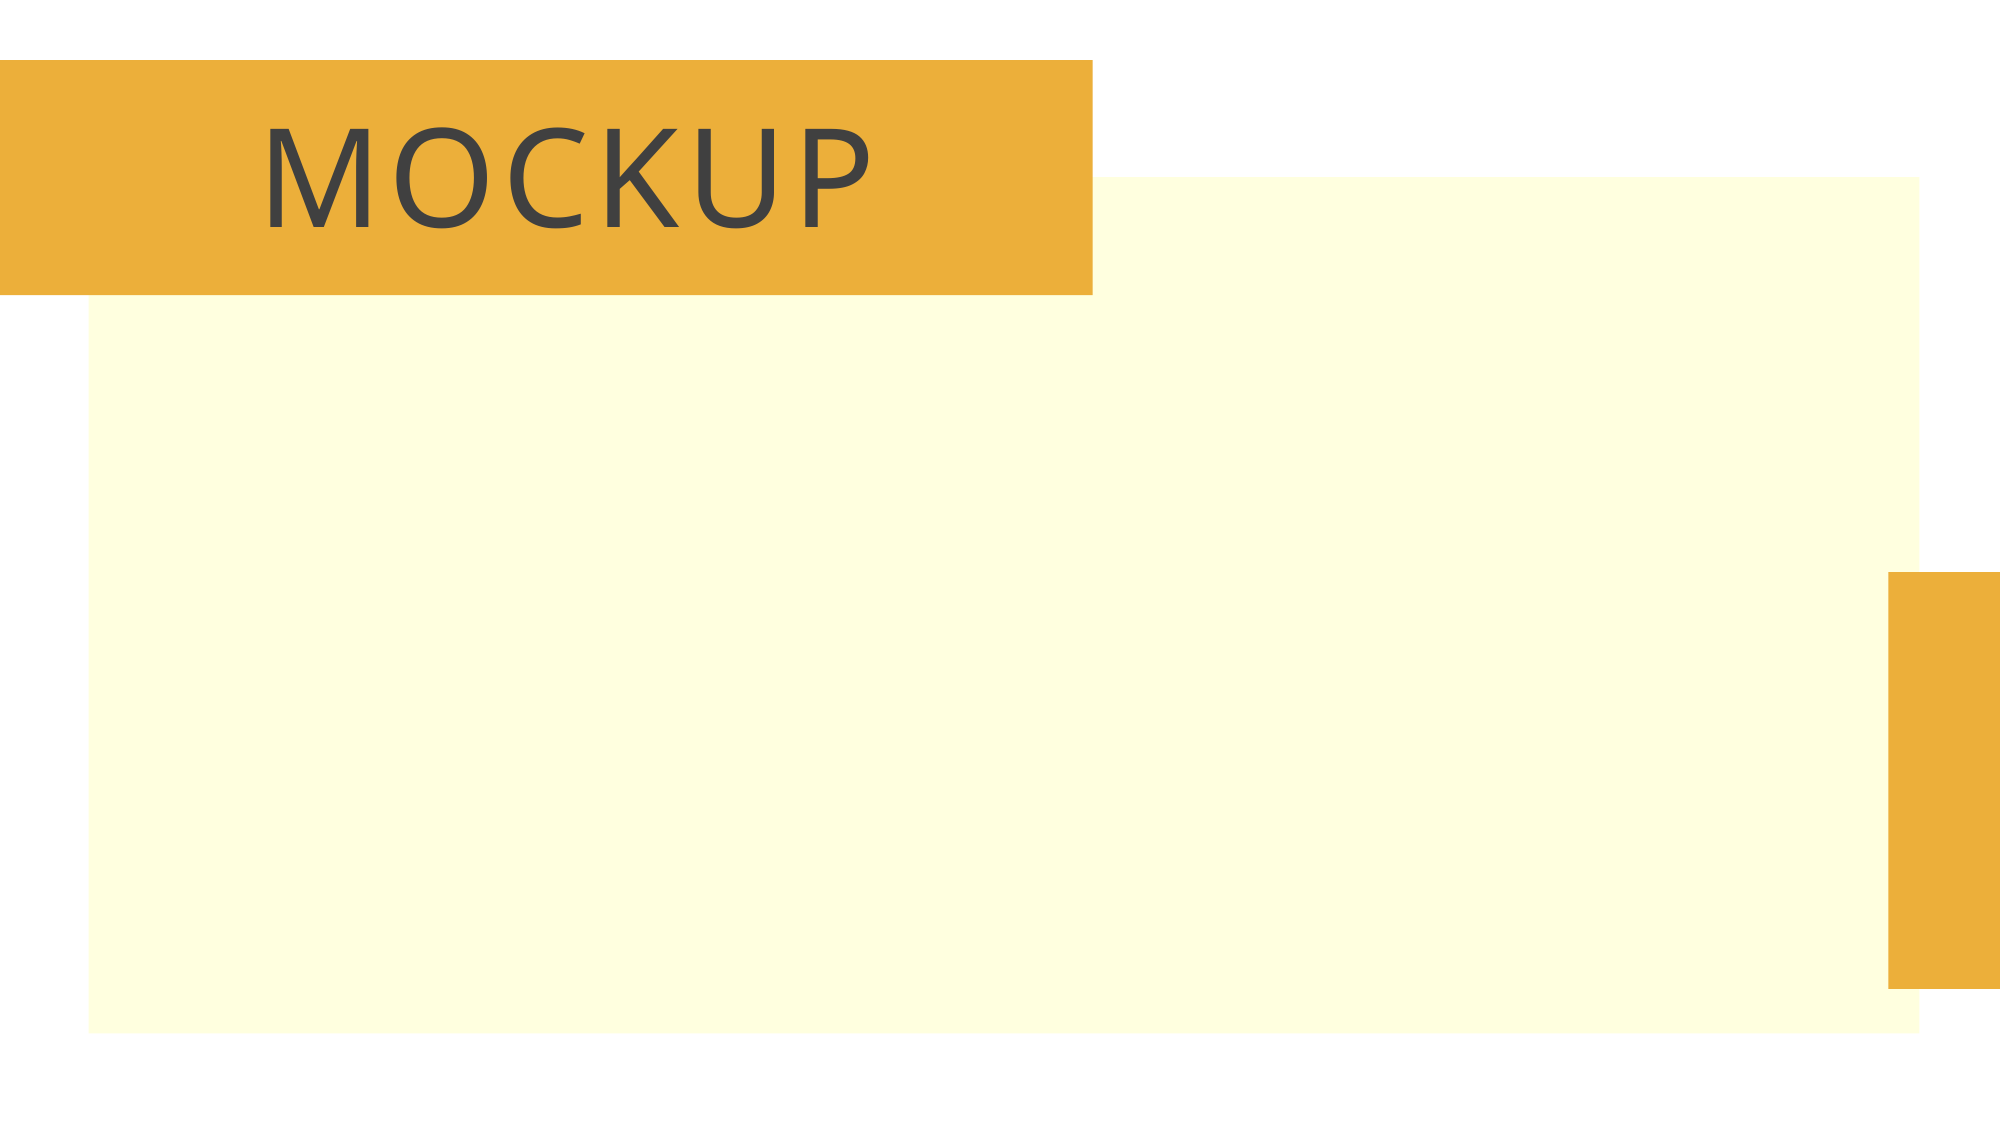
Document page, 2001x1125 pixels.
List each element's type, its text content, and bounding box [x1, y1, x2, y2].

text_box MOCKUP [71, 82, 1063, 263]
text_box [0, 60, 2000, 1034]
